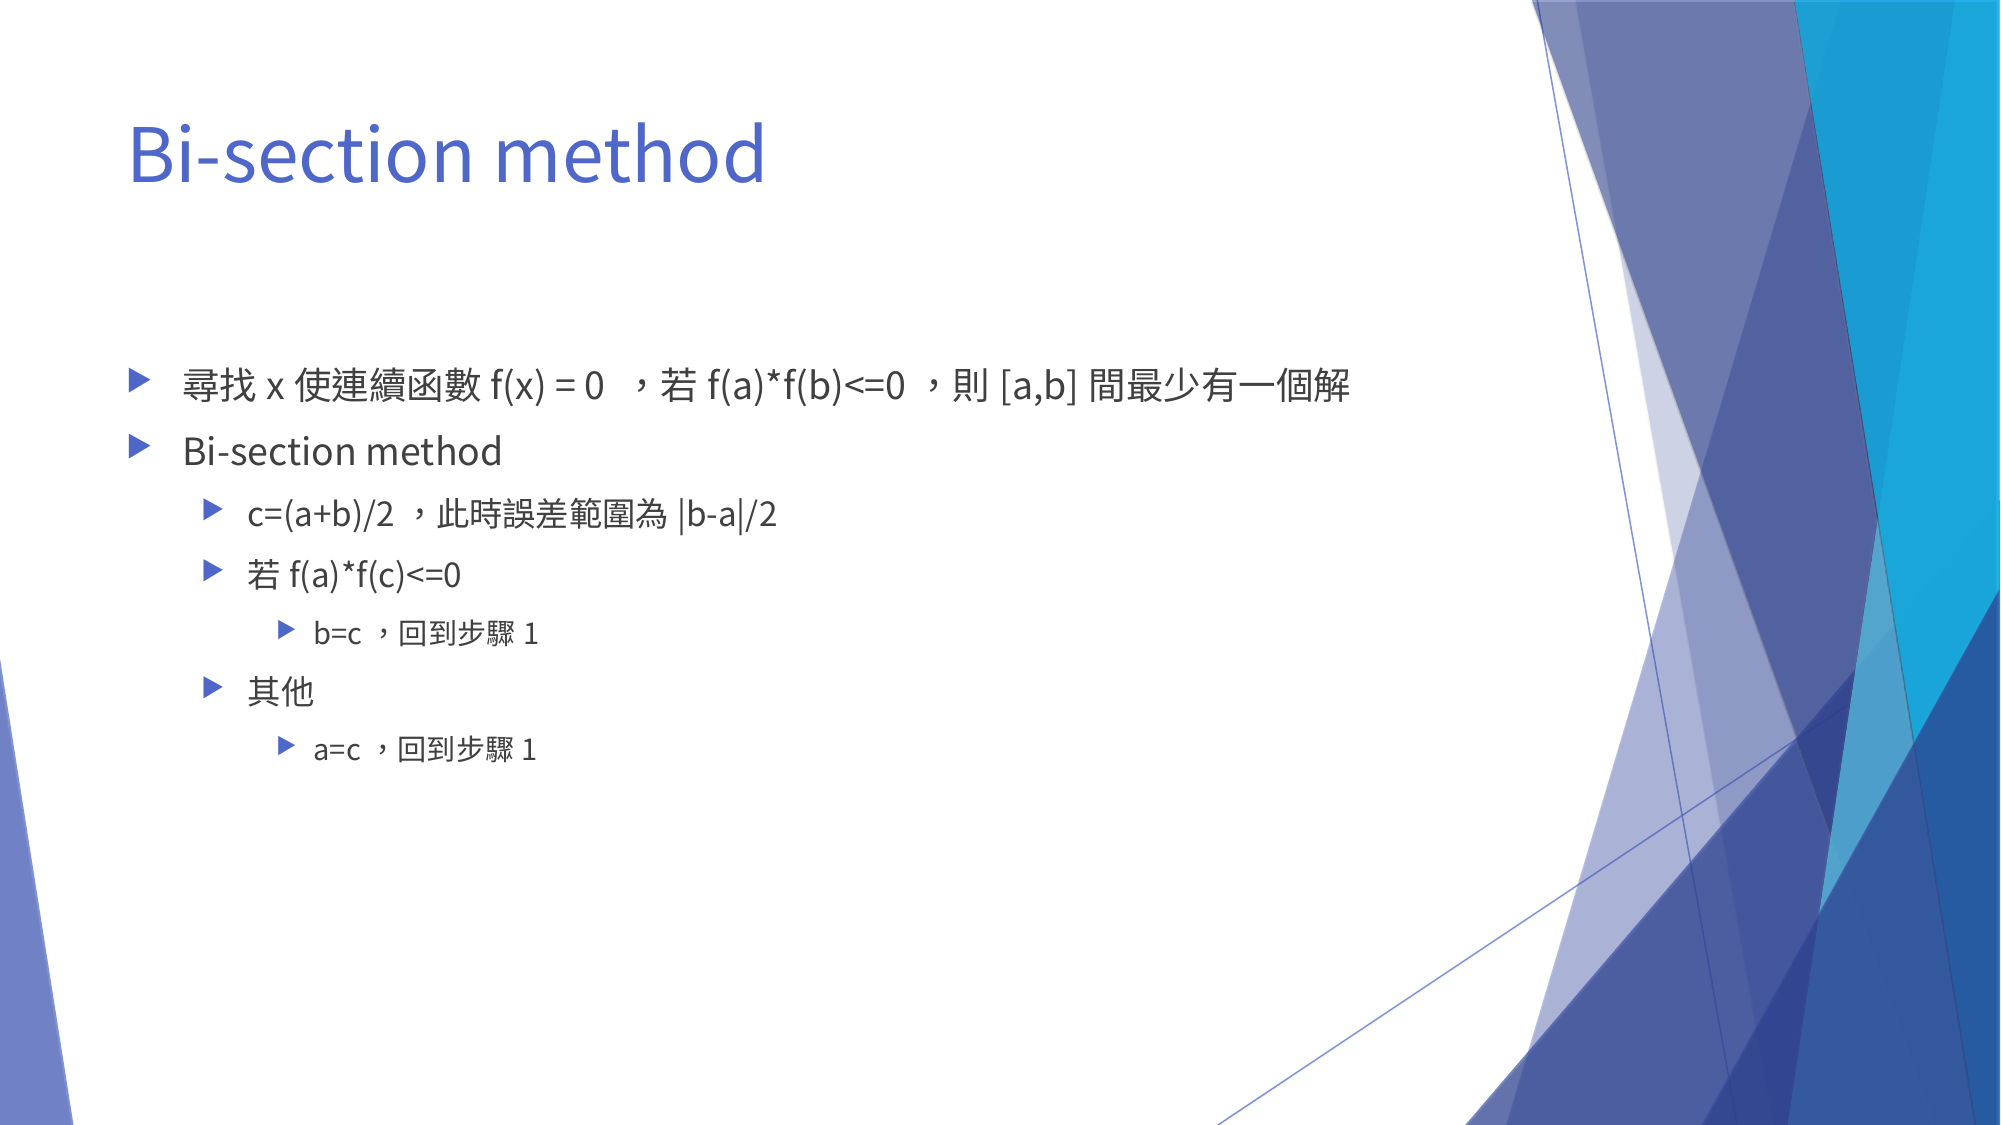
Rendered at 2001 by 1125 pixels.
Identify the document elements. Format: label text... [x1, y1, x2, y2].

list 尋找x使連續函數f(x) = 0 ，若f(a)*f(b)<=0，則[a,b]間最少有一個解 Bi-section method c=(a+b)/2，此時誤差範圍為|b-a|/2 若f(a)*f(c)<=0 b=c，回到步驟1 其他 a=c，回到步驟1 [111, 354, 1522, 992]
title Bi-section method [111, 99, 1522, 317]
